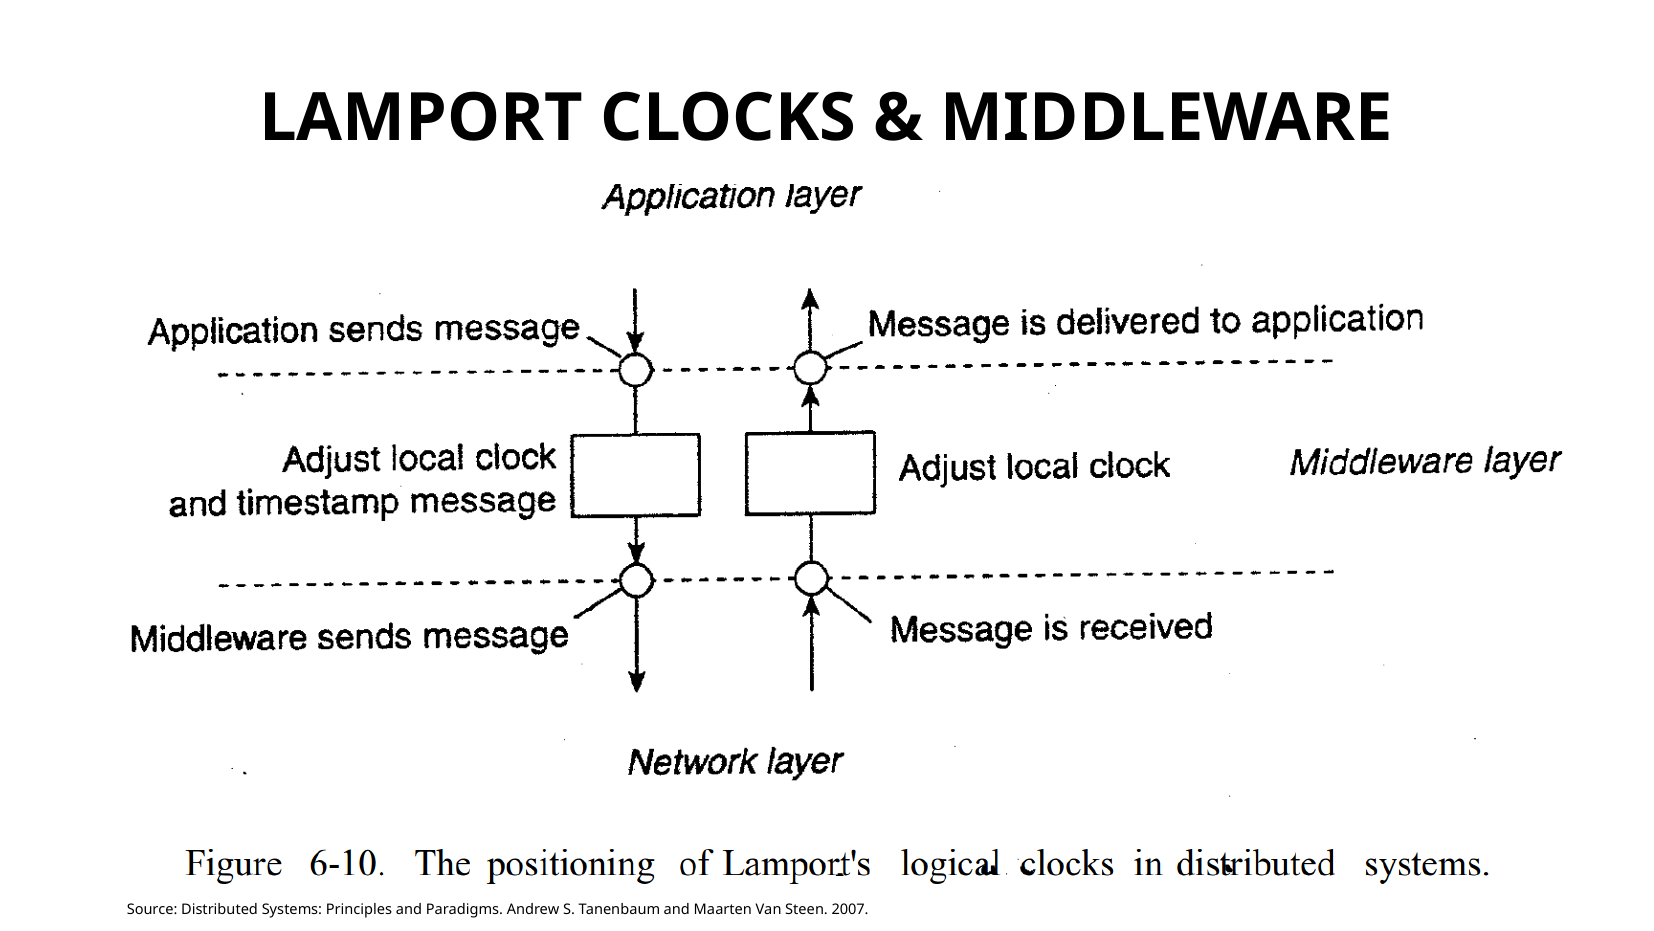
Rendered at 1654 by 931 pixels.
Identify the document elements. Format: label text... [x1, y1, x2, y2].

text_box Source: Distributed Systems: Principles and Paradigms. Andrew S. Tanenbaum and Maarten Van Steen. 2007. [112, 900, 1016, 925]
title LAMPORT CLOCKS & MIDDLEWARE [82, 36, 1571, 193]
picture [106, 184, 1571, 900]
